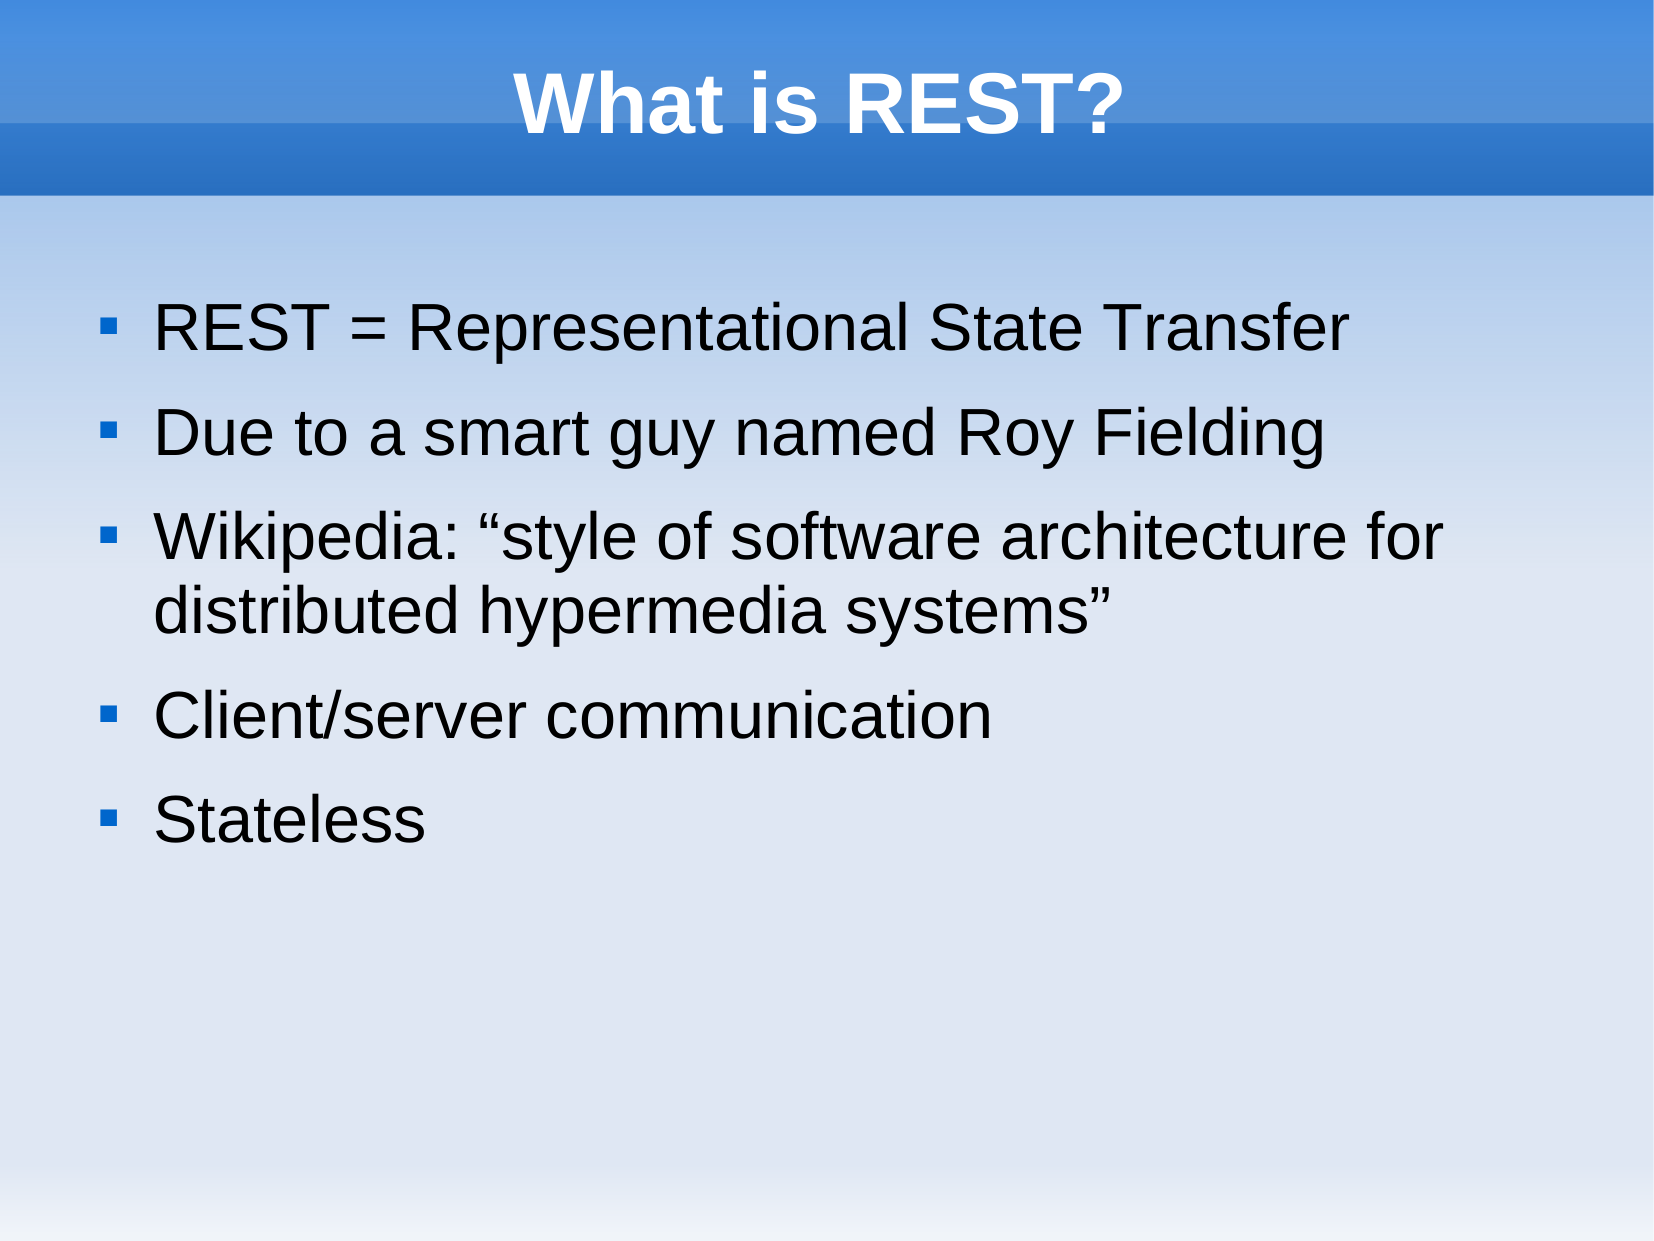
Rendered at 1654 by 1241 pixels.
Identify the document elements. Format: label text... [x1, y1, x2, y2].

title What is REST? [76, 0, 1565, 208]
picture [0, 0, 1654, 1241]
list REST = Representational State Transfer Due to a smart guy named Roy Fielding Wikipedia: “style of software architecture for distributed hypermedia systems” Client/server communication Stateless [82, 290, 1571, 1109]
